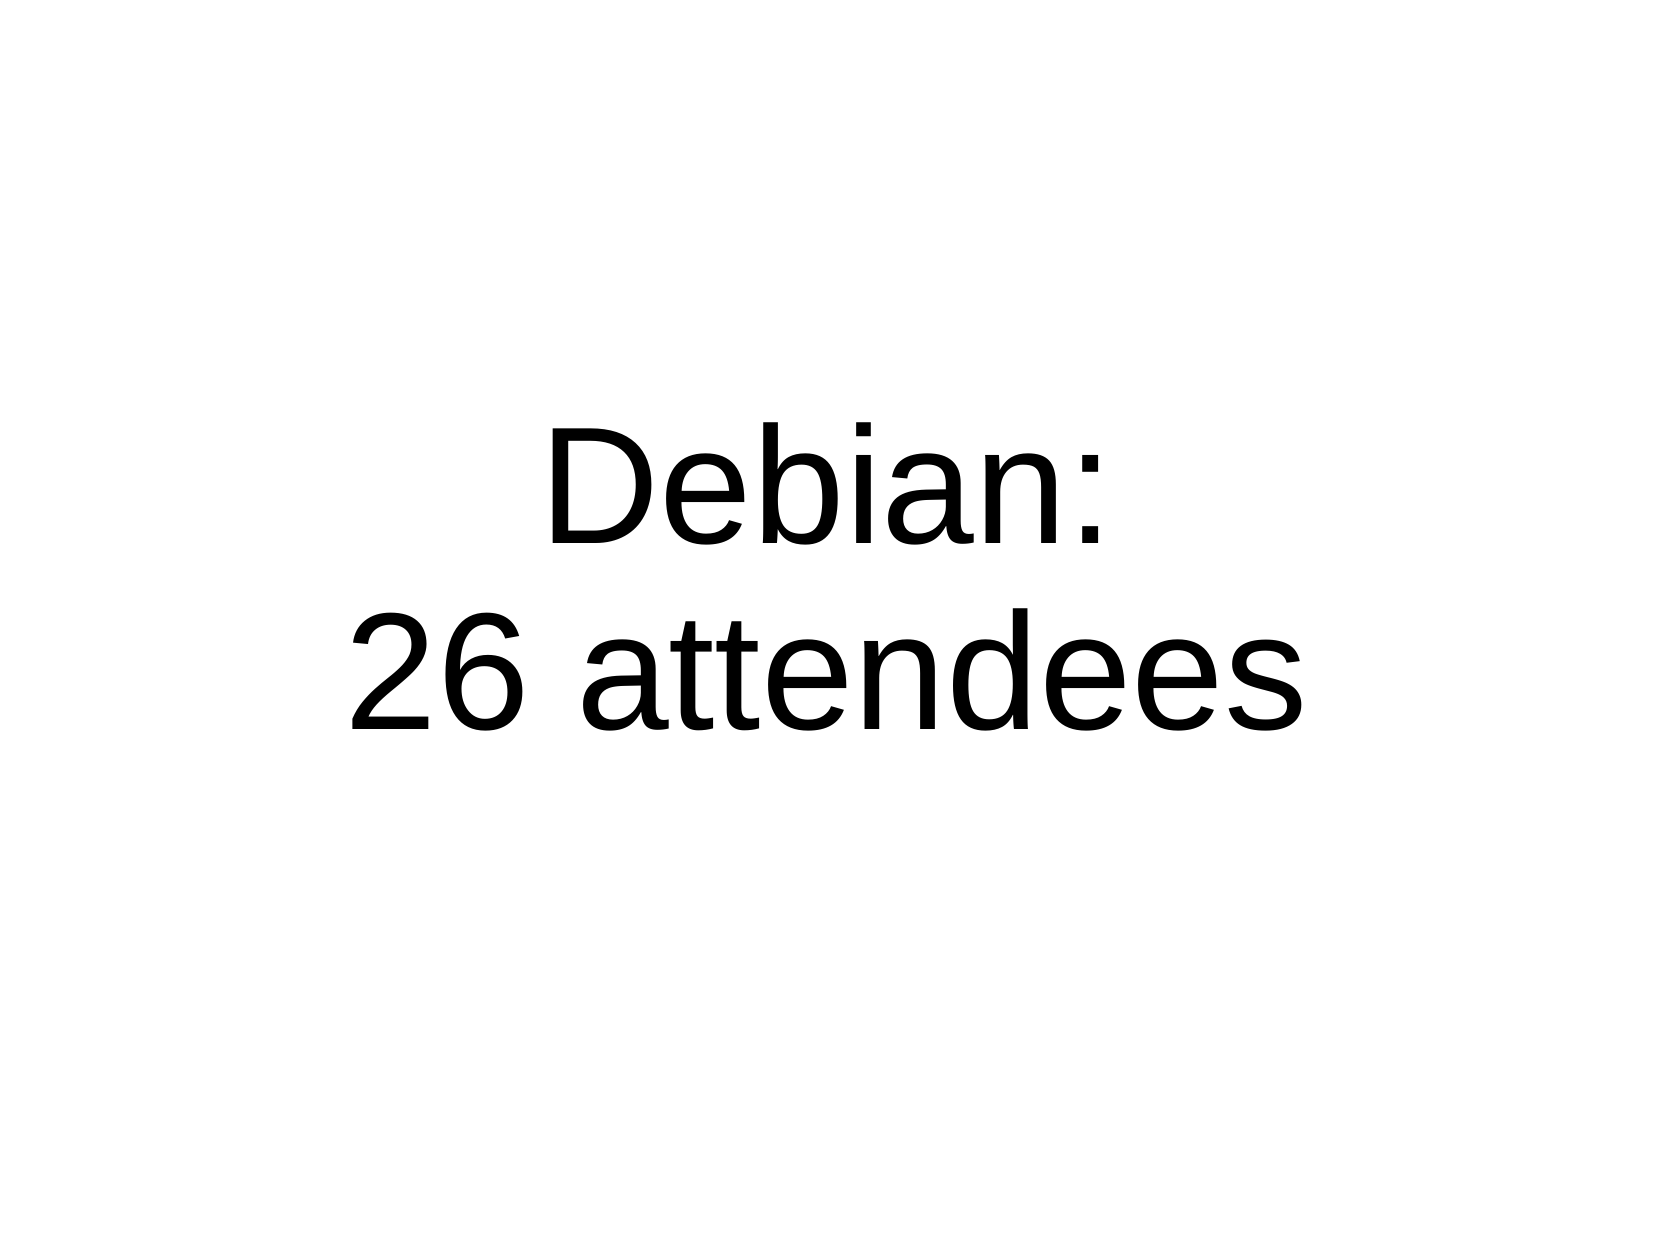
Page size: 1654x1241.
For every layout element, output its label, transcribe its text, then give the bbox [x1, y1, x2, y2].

subtitle Debian: 26 attendees [82, 56, 1571, 1102]
